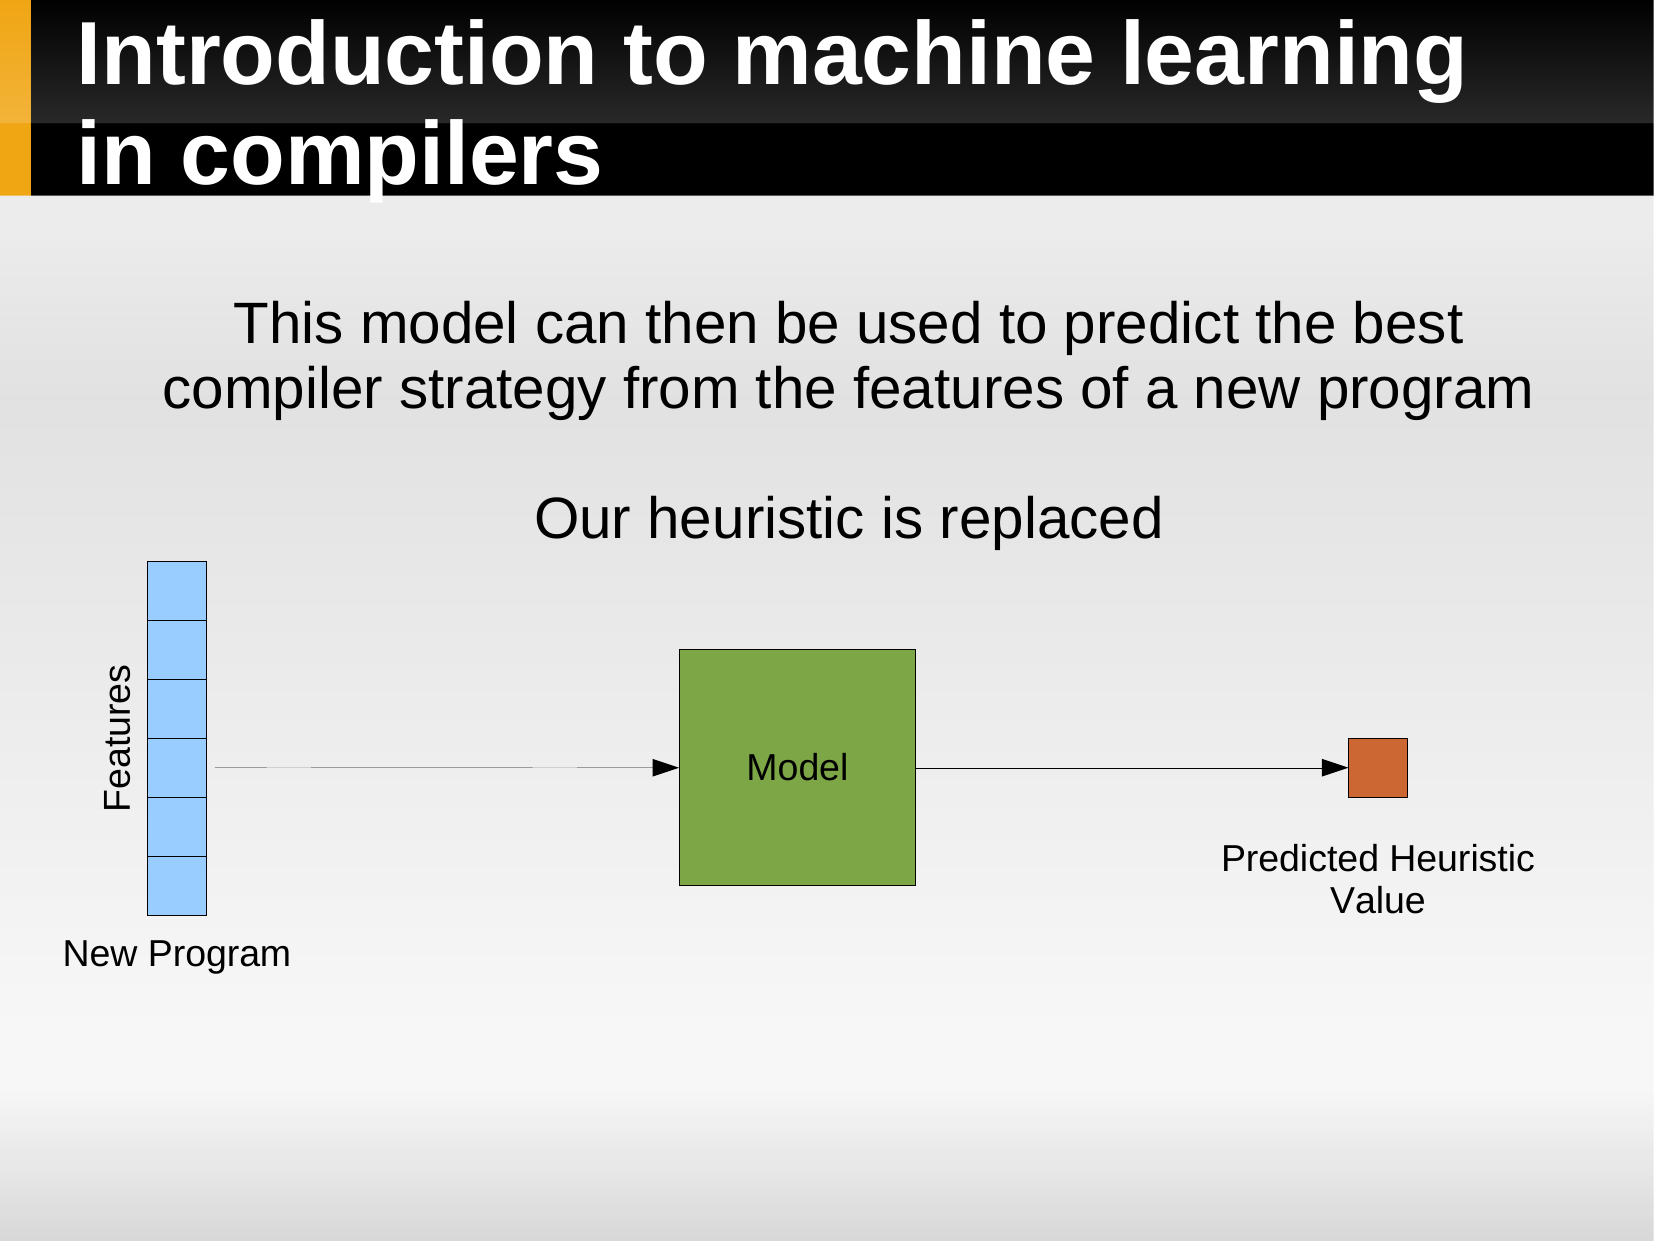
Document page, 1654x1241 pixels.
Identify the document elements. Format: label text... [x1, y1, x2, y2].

text_box This model can then be used to predict the best compiler strategy from the features of a new program Our heuristic is replaced [147, 283, 1553, 559]
text_box New Program [39, 925, 315, 982]
text_box Features [88, 649, 146, 828]
picture [0, 0, 1654, 1241]
title Introduction to machine learning in compilers [76, 0, 1565, 208]
text_box Predicted Heuristic Value [1200, 830, 1556, 930]
text_box [147, 561, 207, 916]
text_box Model [679, 649, 916, 886]
text_box [1348, 738, 1408, 798]
